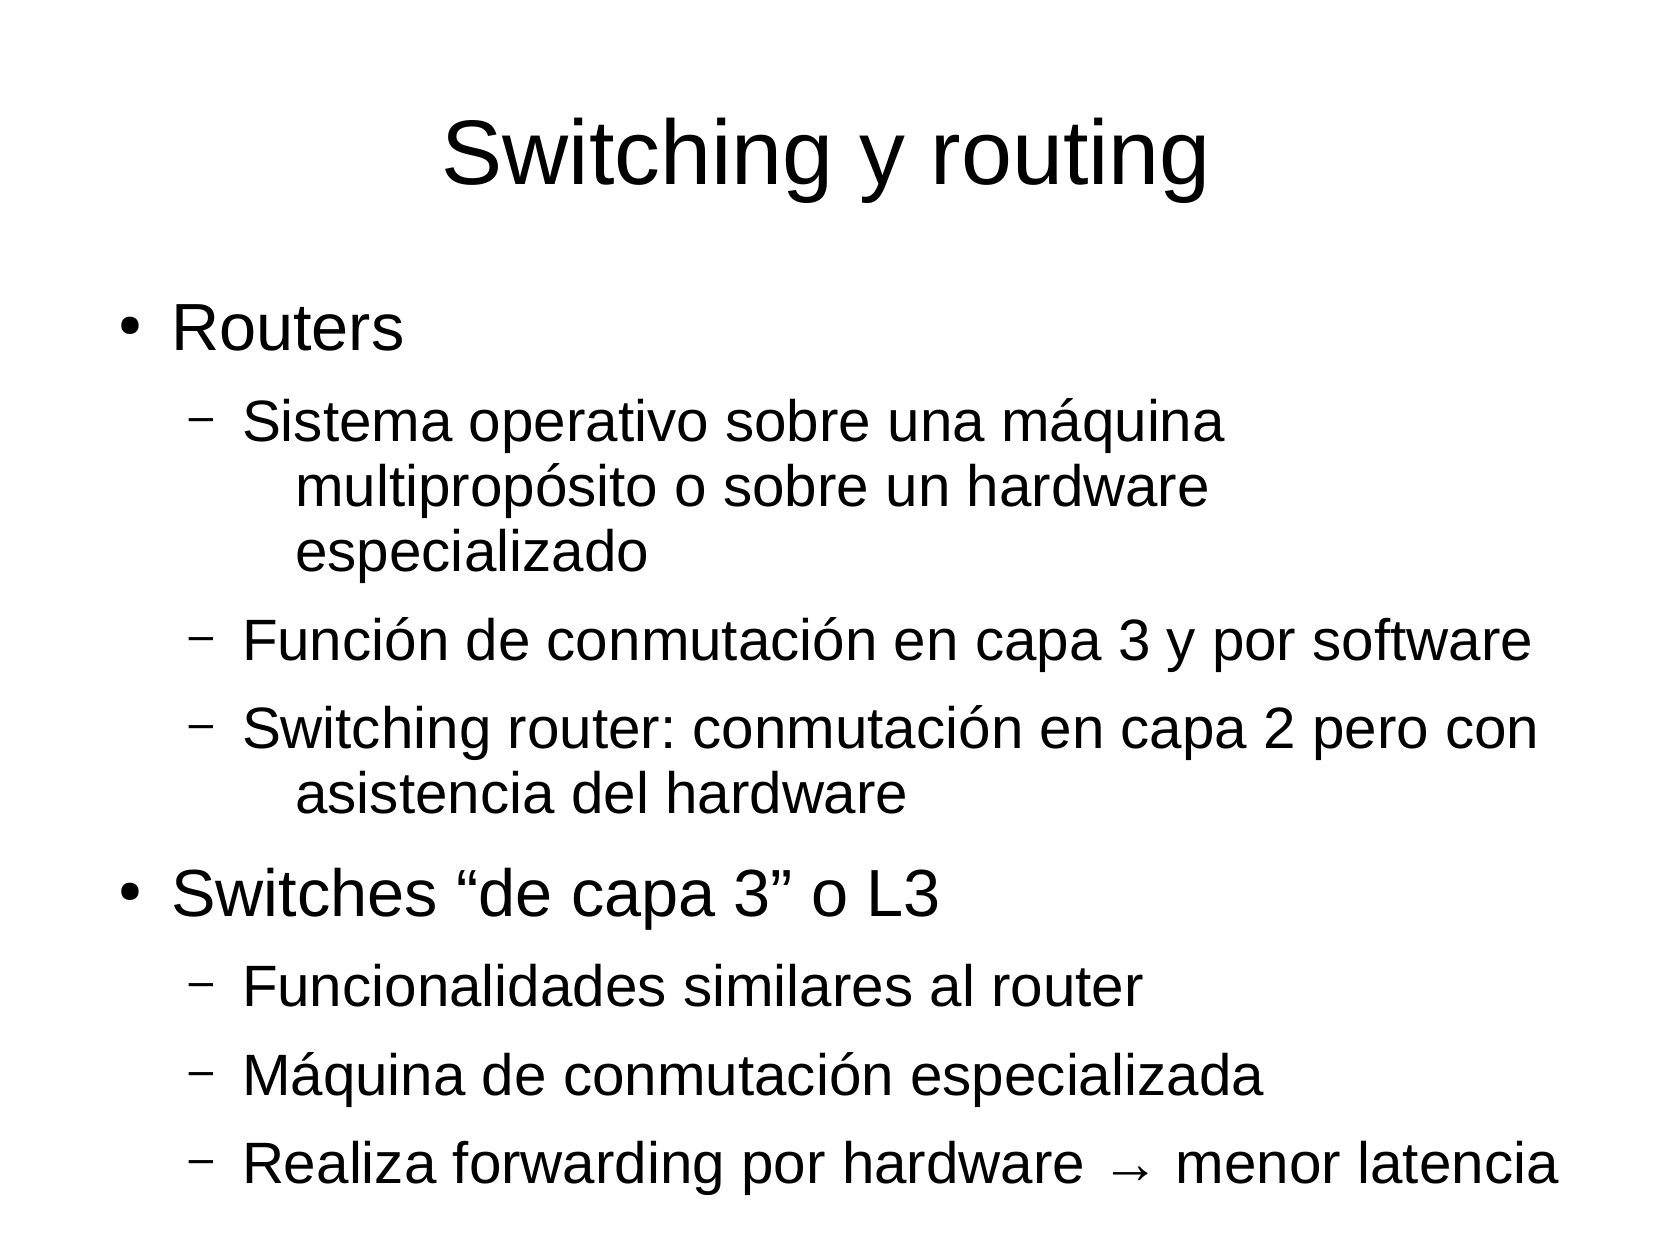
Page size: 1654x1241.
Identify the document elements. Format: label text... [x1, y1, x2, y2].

list Routers Sistema operativo sobre una máquina multipropósito o sobre un hardware especializado Función de conmutación en capa 3 y por software Switching router: conmutación en capa 2 pero con asistencia del hardware Switches “de capa 3” o L3 Funcionalidades similares al router Máquina de conmutación especializada Realiza forwarding por hardware → menor latencia [82, 290, 1571, 1197]
title Switching y routing [82, 49, 1571, 257]
